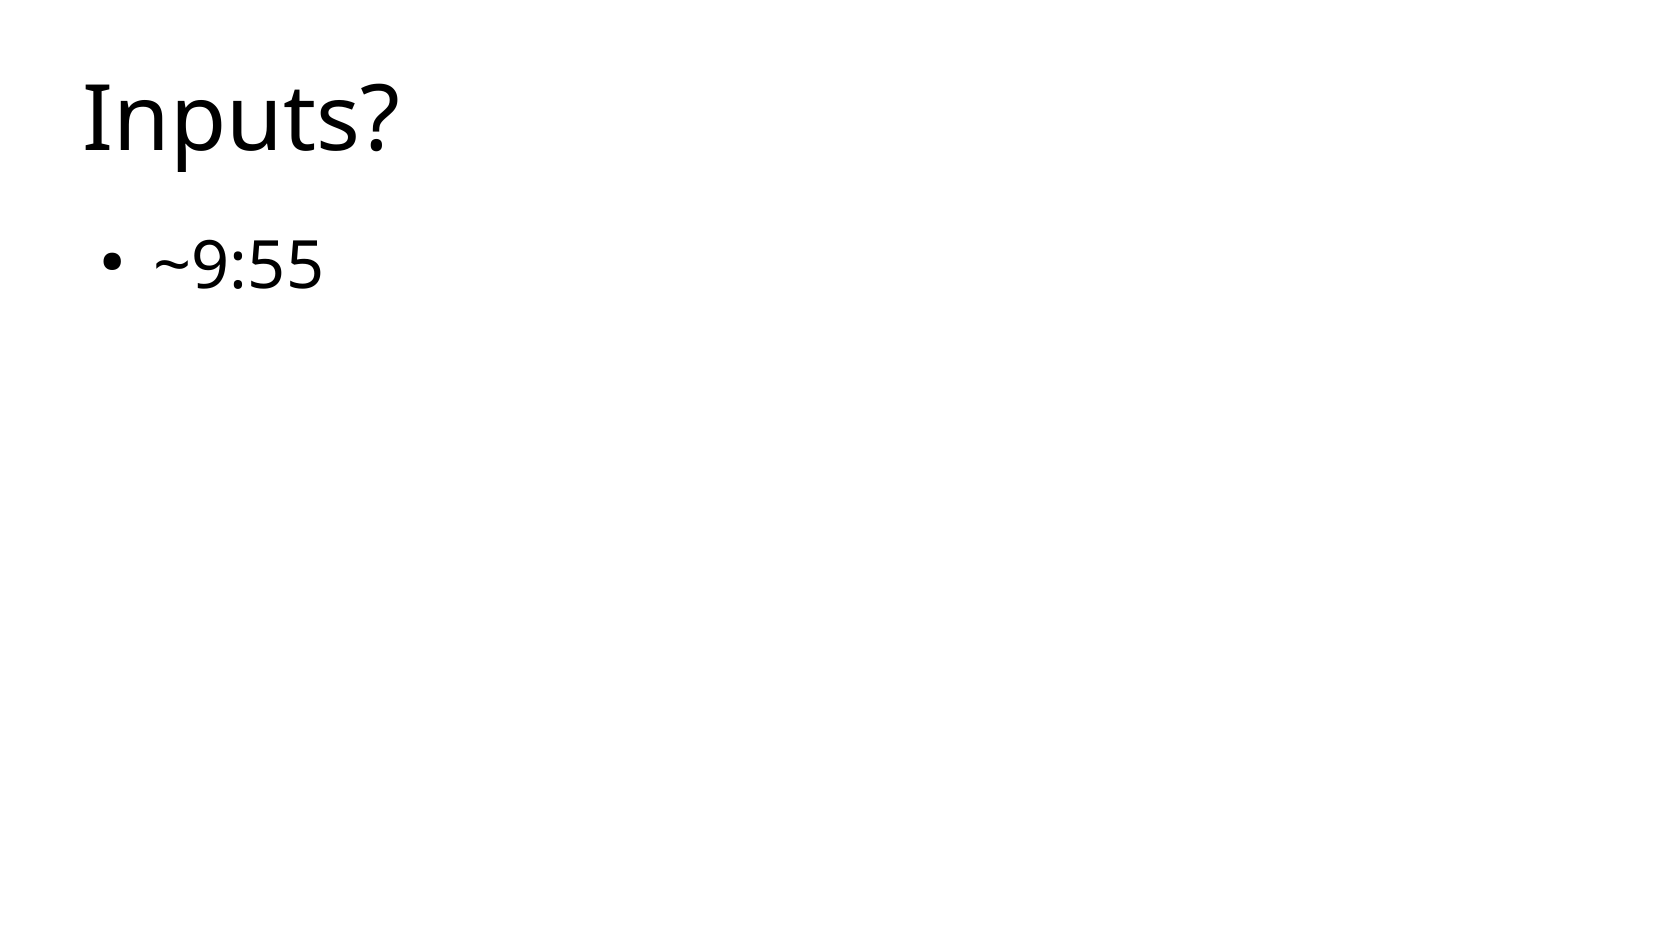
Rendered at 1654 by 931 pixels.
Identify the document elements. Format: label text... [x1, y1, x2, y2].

list ~9:55 [82, 217, 1571, 758]
title Inputs? [82, 37, 1571, 193]
